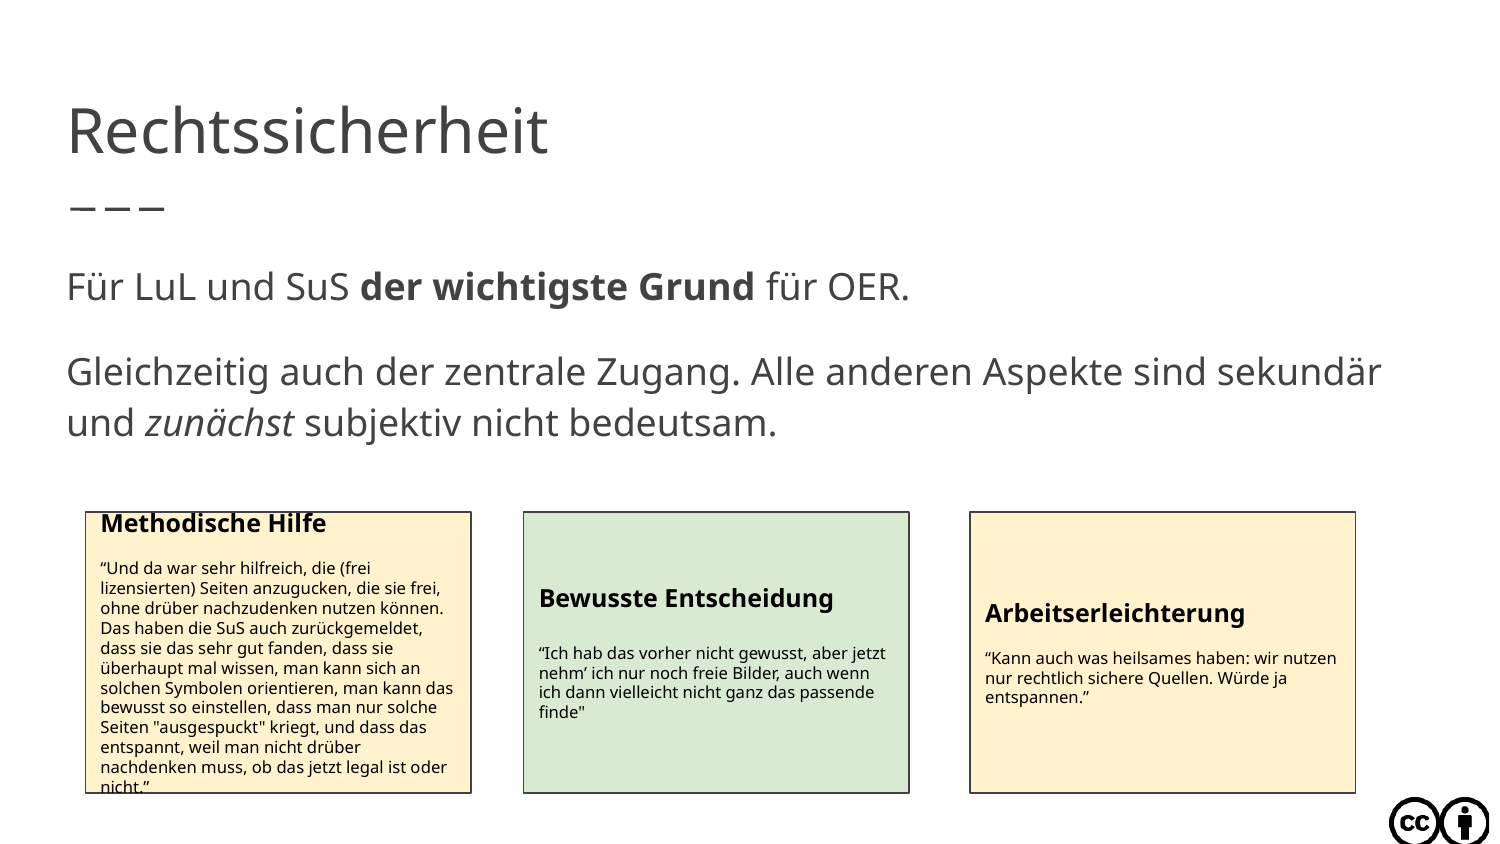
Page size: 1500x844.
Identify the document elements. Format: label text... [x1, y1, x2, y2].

text_box Arbeitserleichterung “Kann auch was heilsames haben: wir nutzen nur rechtlich sichere Quellen. Würde ja entspannen.” [970, 512, 1356, 793]
title Rechtssicherheit [51, 61, 1449, 182]
list Für LuL und SuS der wichtigste Grund für OER. Gleichzeitig auch der zentrale Zugang. Alle anderen Aspekte sind sekundär und zunächst subjektiv nicht bedeutsam. [51, 240, 1449, 750]
picture [1389, 797, 1490, 844]
text_box Bewusste Entscheidung “Ich hab das vorher nicht gewusst, aber jetzt nehm’ ich nur noch freie Bilder, auch wenn ich dann vielleicht nicht ganz das passende finde" [523, 512, 910, 793]
text_box Methodische Hilfe “Und da war sehr hilfreich, die (frei lizensierten) Seiten anzugucken, die sie frei, ohne drüber nachzudenken nutzen können. Das haben die SuS auch zurückgemeldet, dass sie das sehr gut fanden, dass sie überhaupt mal wissen, man kann sich an solchen Symbolen orientieren, man kann das bewusst so einstellen, dass man nur solche Seiten "ausgespuckt" kriegt, und dass das entspannt, weil man nicht drüber nachdenken muss, ob das jetzt legal ist oder nicht.” [85, 512, 471, 793]
